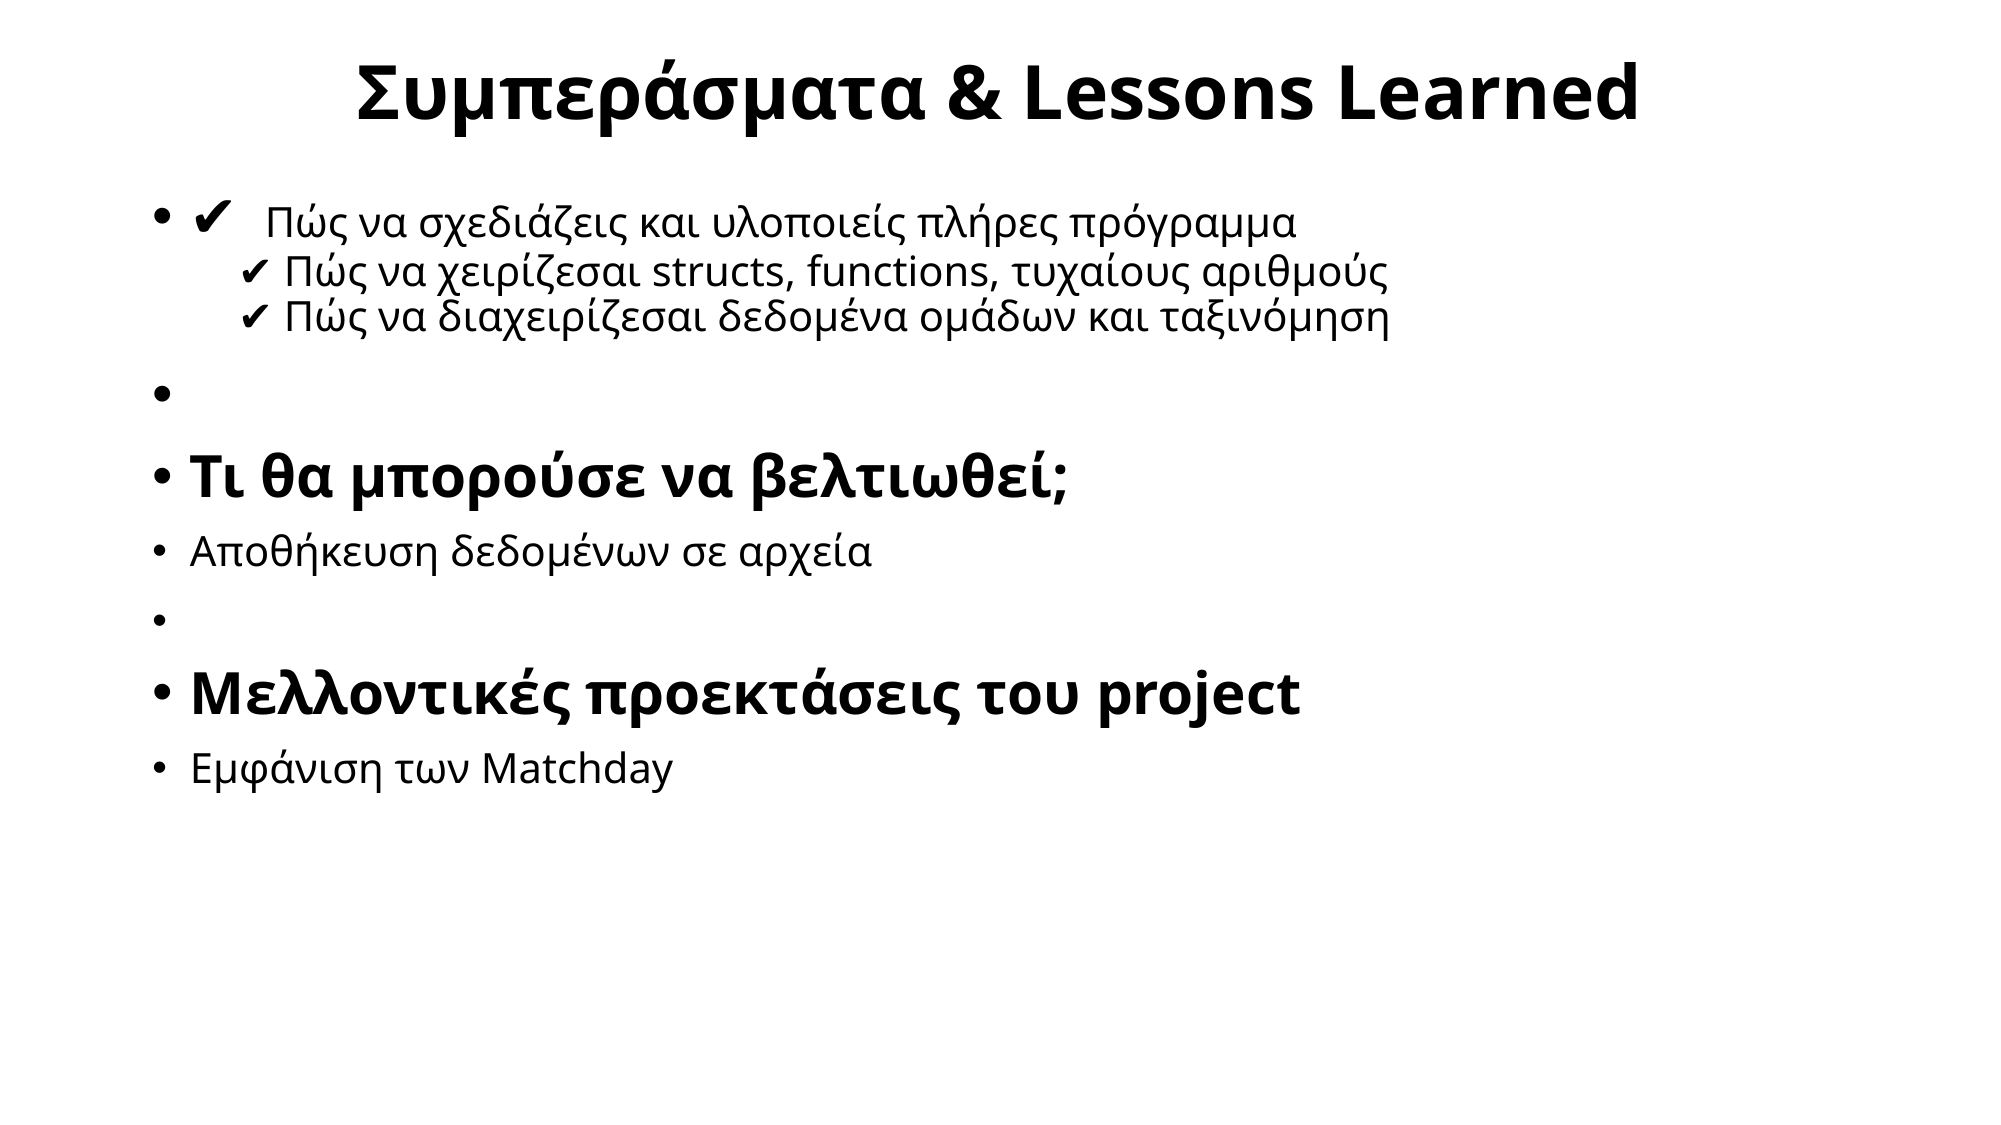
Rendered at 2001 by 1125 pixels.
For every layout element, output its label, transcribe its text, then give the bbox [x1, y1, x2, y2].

title Συµπεράσµατα & Lessons Learned [137, 34, 1863, 156]
list ✔ ️ Πώς να σχεδιάζεις και υλοποιείς πλήρες πρόγραμμα ✔️ Πώς να χειρίζεσαι structs, functions, τυχαίους αριθμούς ✔️ Πώς να διαχειρίζεσαι δεδομένα ομάδων και ταξινόμηση Τι θα μπορούσε να βελτιωθεί; Αποθήκευση δεδομένων σε αρχεία Μελλοντικές προεκτάσεις του project Εμφάνιση των Matchday [137, 179, 1863, 1014]
